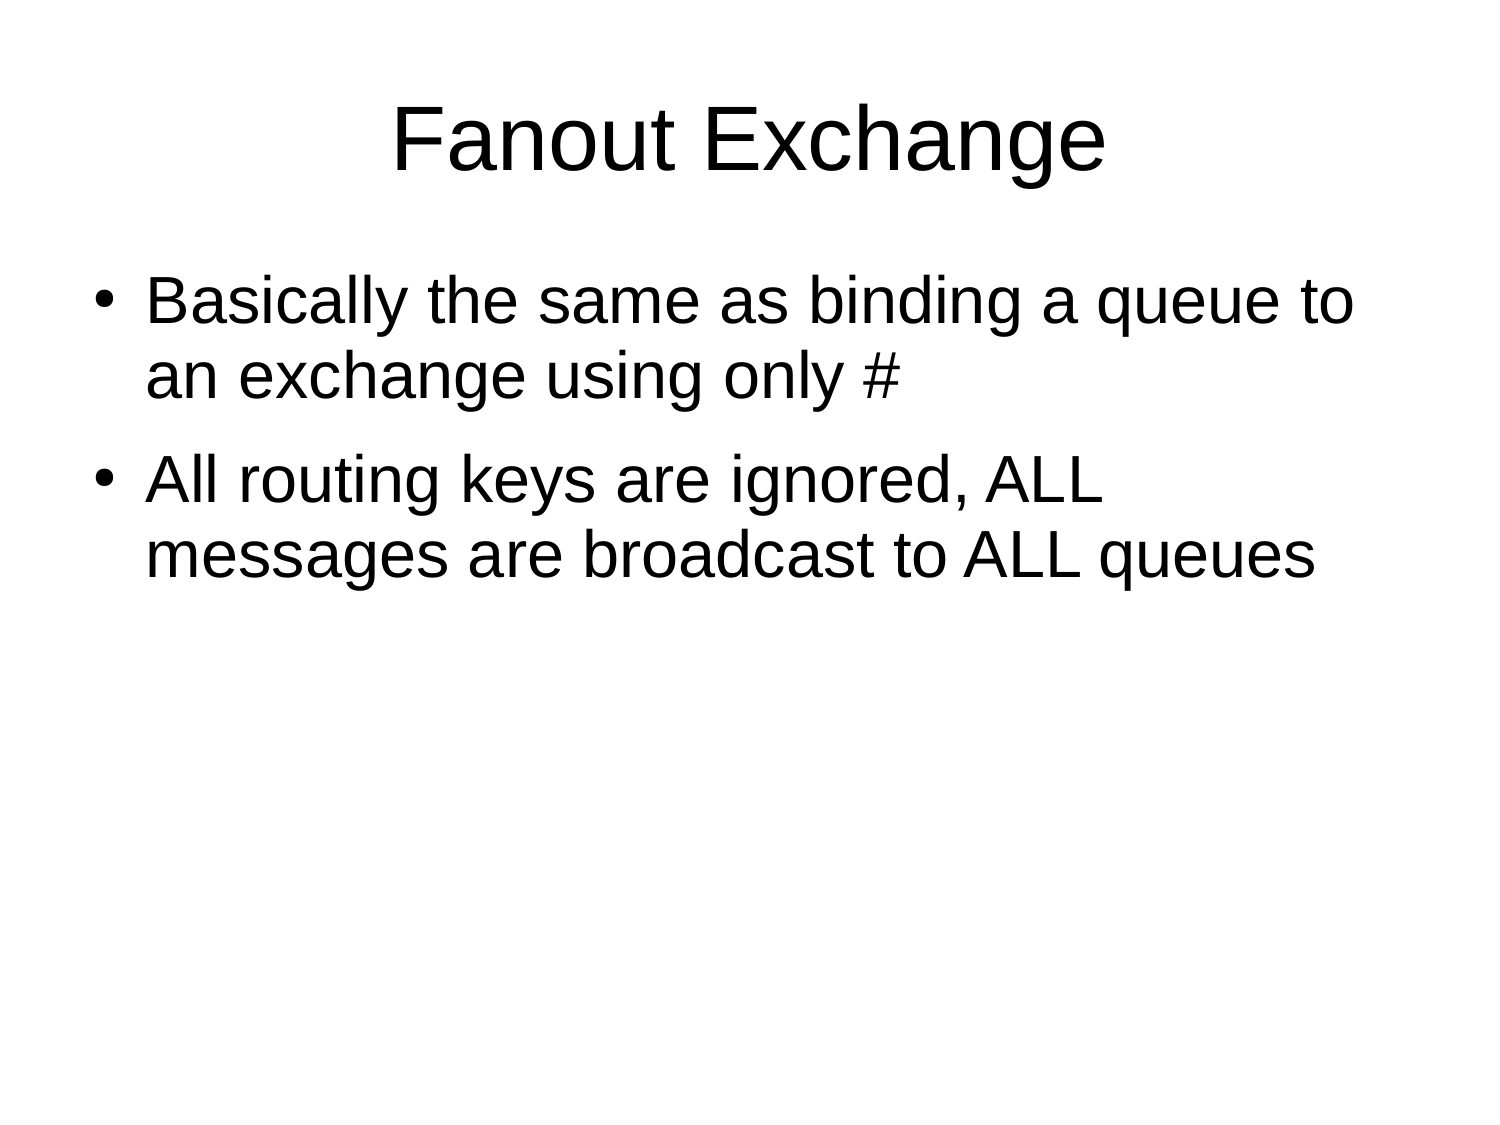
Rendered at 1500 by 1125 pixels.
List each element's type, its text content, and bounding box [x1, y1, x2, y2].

title Fanout Exchange [75, 52, 1425, 226]
list Basically the same as binding a queue to an exchange using only # All routing keys are ignored, ALL messages are broadcast to ALL queues [75, 263, 1425, 1006]
